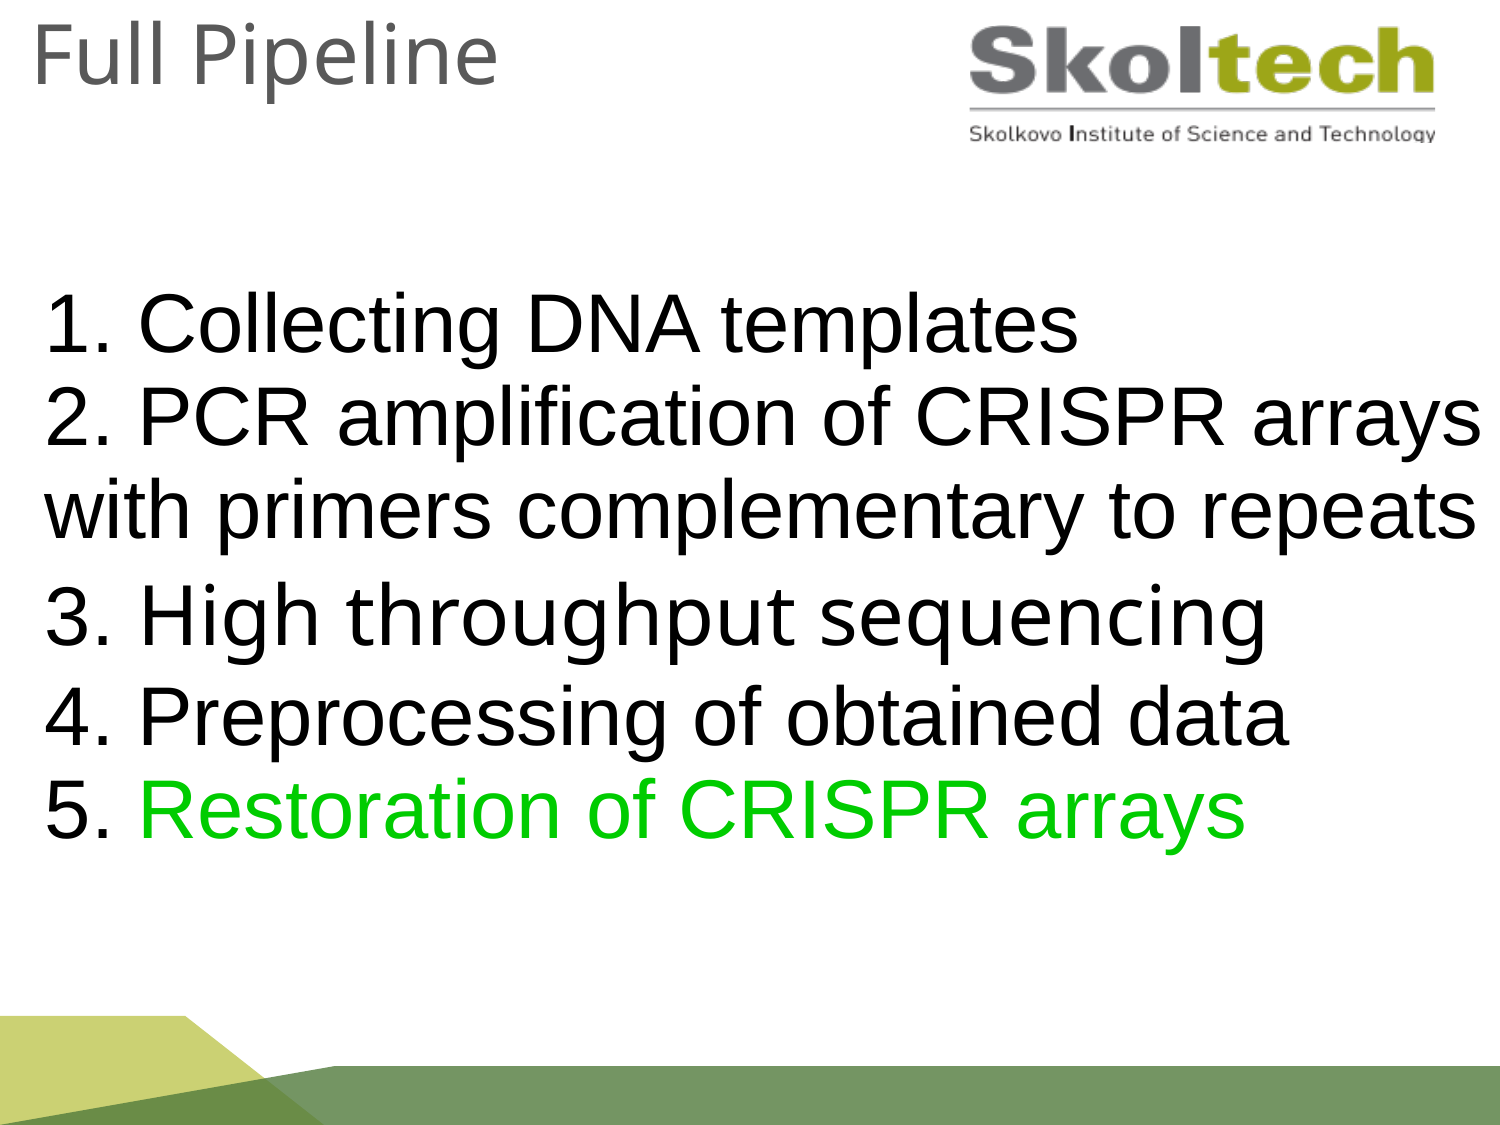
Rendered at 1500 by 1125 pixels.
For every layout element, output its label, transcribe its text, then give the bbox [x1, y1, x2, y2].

title Full Pipeline [30, 0, 931, 105]
text_box Collecting DNA templates PCR amplification of CRISPR arrays with primers complementary to repeats High throughput sequencing Preprocessing of obtained data Restoration of CRISPR arrays [30, 270, 1500, 1122]
